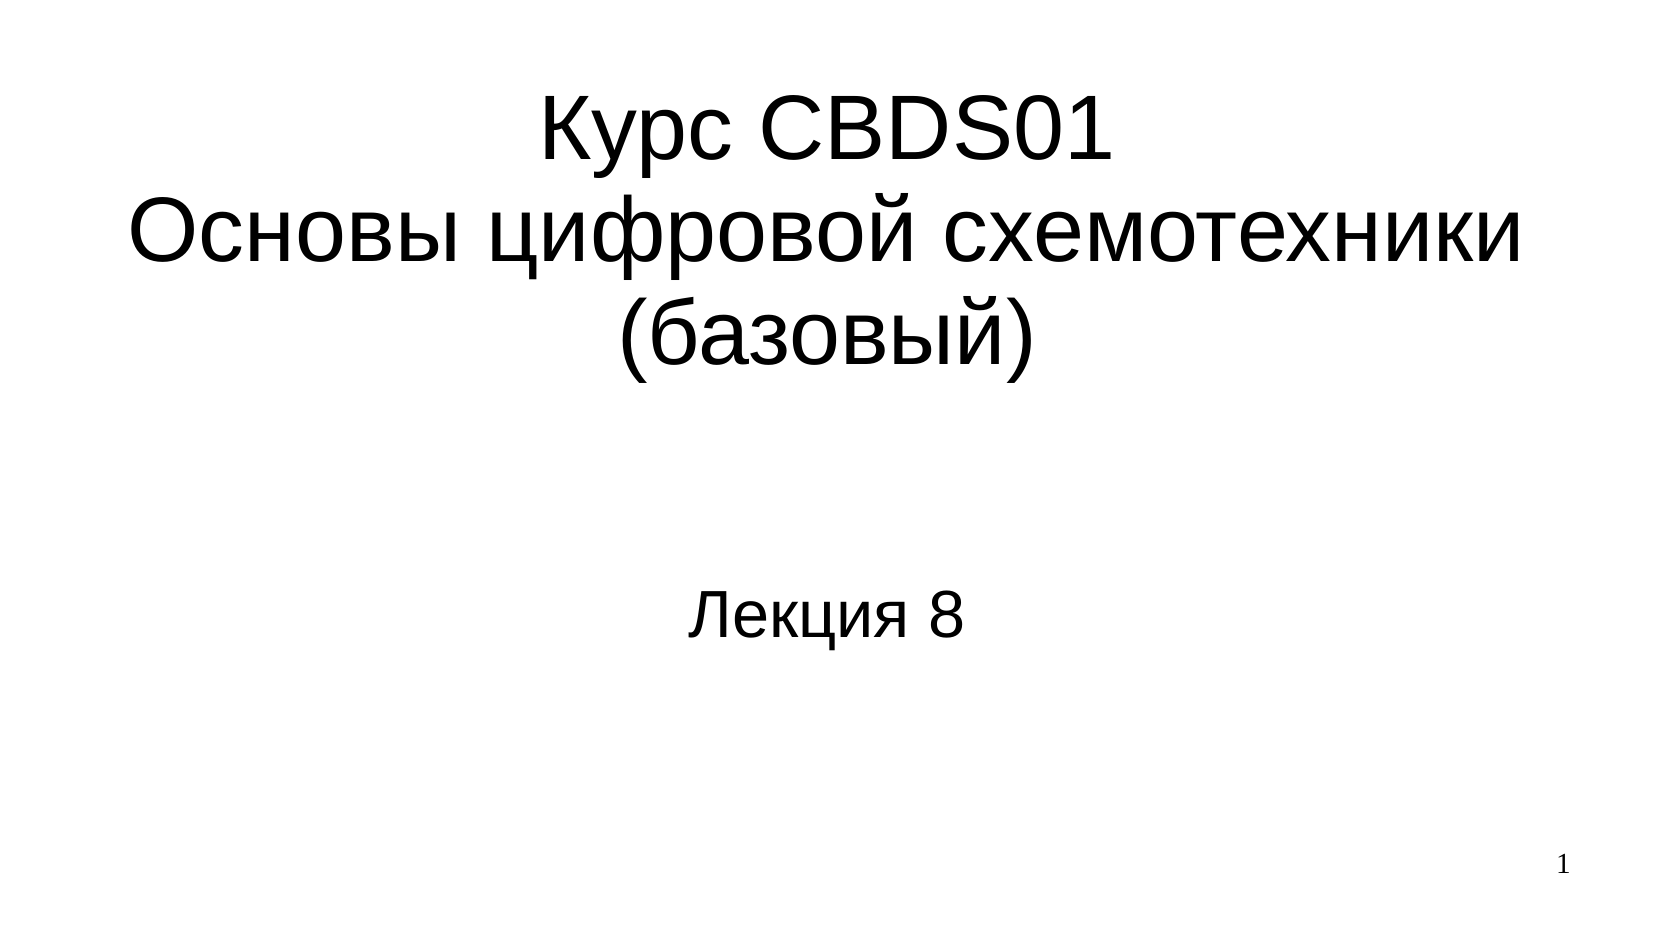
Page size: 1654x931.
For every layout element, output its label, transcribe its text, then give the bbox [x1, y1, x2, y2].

text_box Лекция 8 [83, 472, 1572, 758]
title Курс СBDS01 Основы цифровой схемотехники (базовый) [83, 76, 1572, 384]
